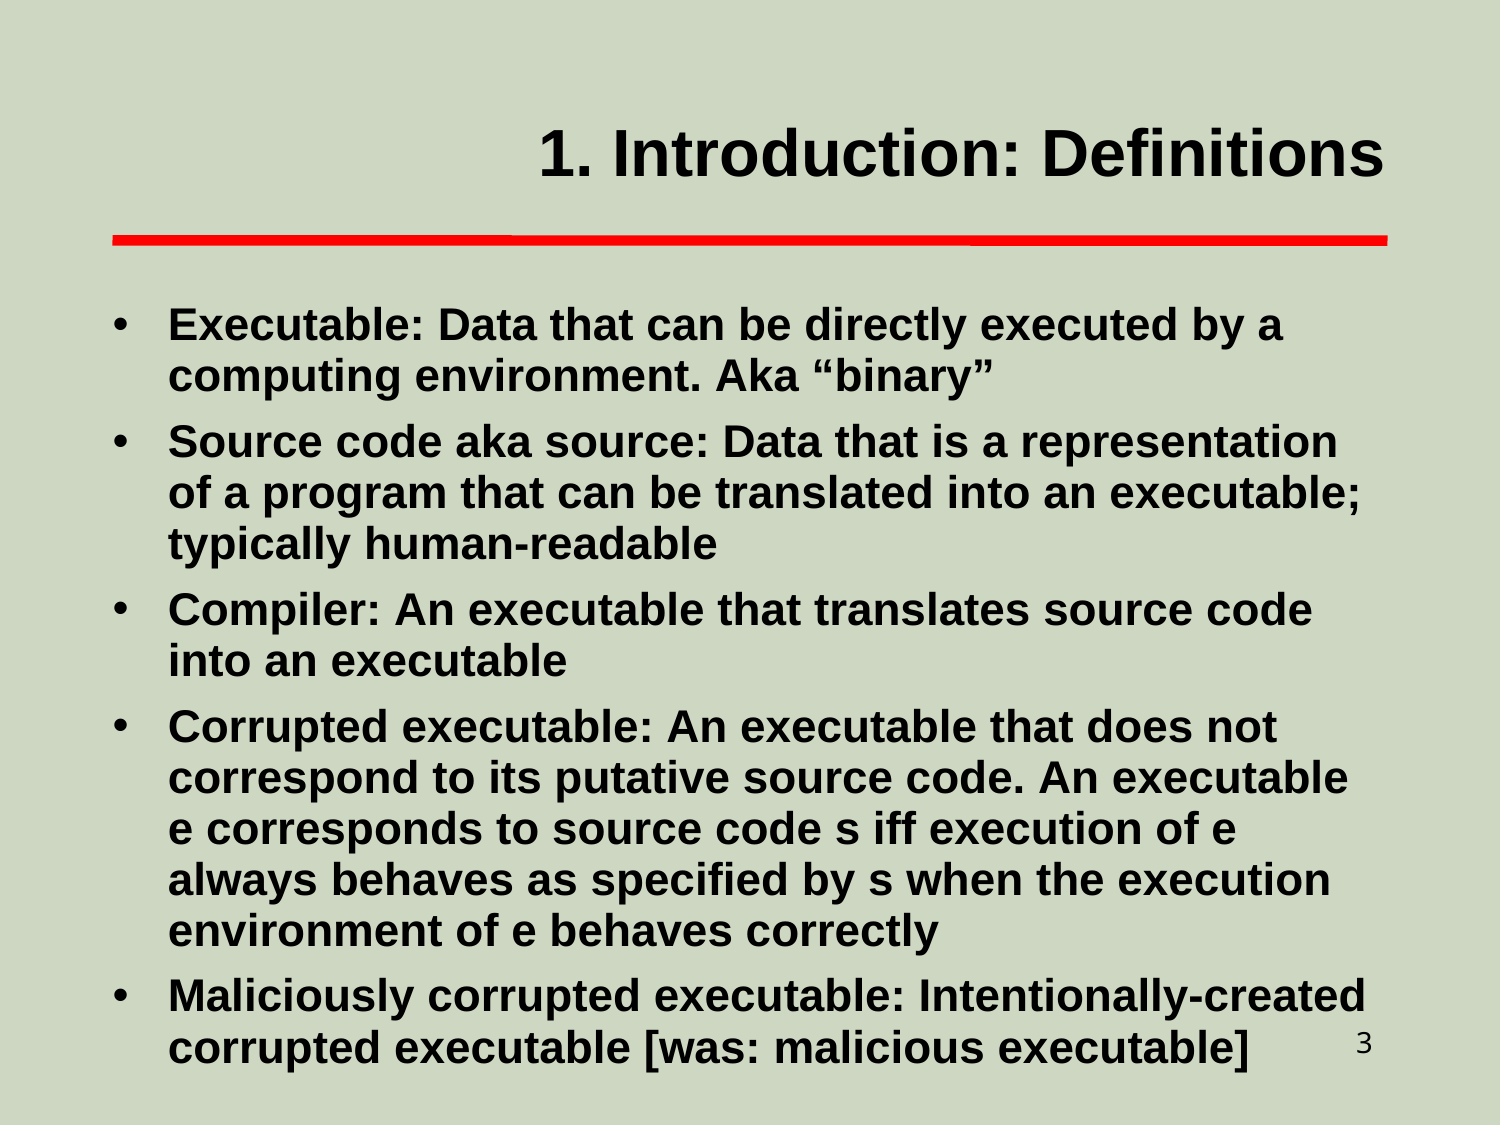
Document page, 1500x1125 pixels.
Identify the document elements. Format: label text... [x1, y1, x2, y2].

title 1. Introduction: Definitions [124, 93, 1387, 216]
list Executable: Data that can be directly executed by a computing environment. Aka “binary” Source code aka source: Data that is a representation of a program that can be translated into an executable; typically human-readable Compiler: An executable that translates source code into an executable Corrupted executable: An executable that does not correspond to its putative source code. An executable e corresponds to source code s iff execution of e always behaves as specified by s when the execution environment of e behaves correctly Maliciously corrupted executable: Intentionally-created corrupted executable [was: malicious executable] [112, 299, 1387, 1099]
